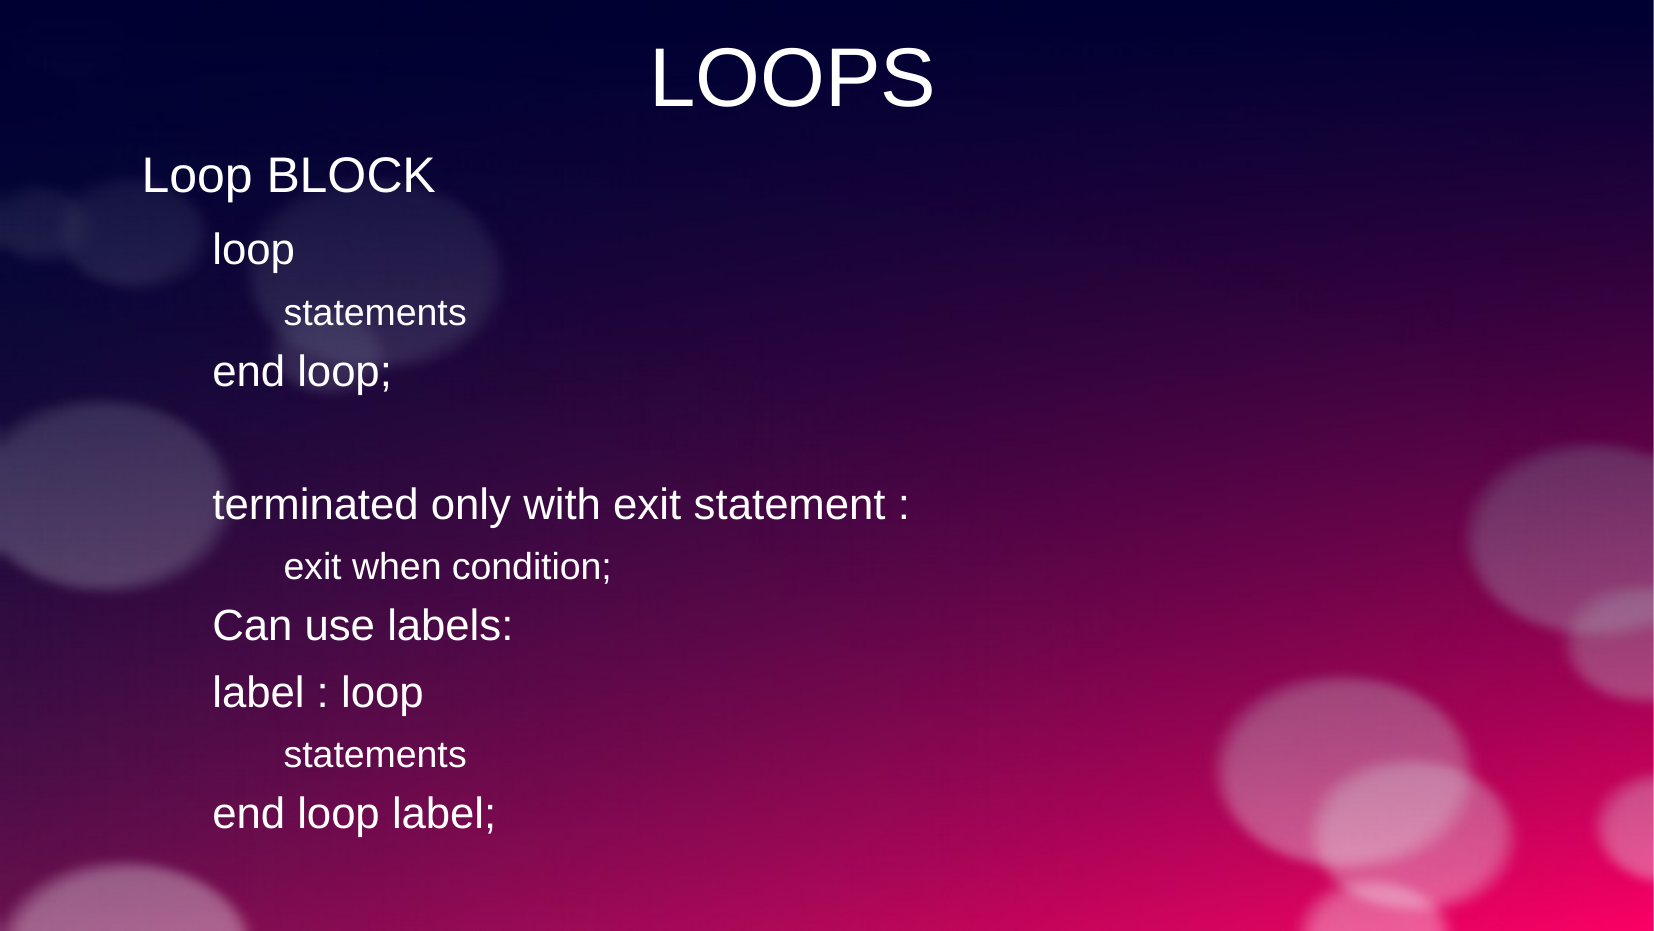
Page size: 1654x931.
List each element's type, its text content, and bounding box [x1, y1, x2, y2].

list Loop BLOCK loop statements end loop; terminated only with exit statement : exit when condition; Can use labels: label : loop statements end loop label; [70, 147, 1559, 846]
title LOOPS [59, 0, 1548, 156]
picture [0, 0, 1654, 931]
